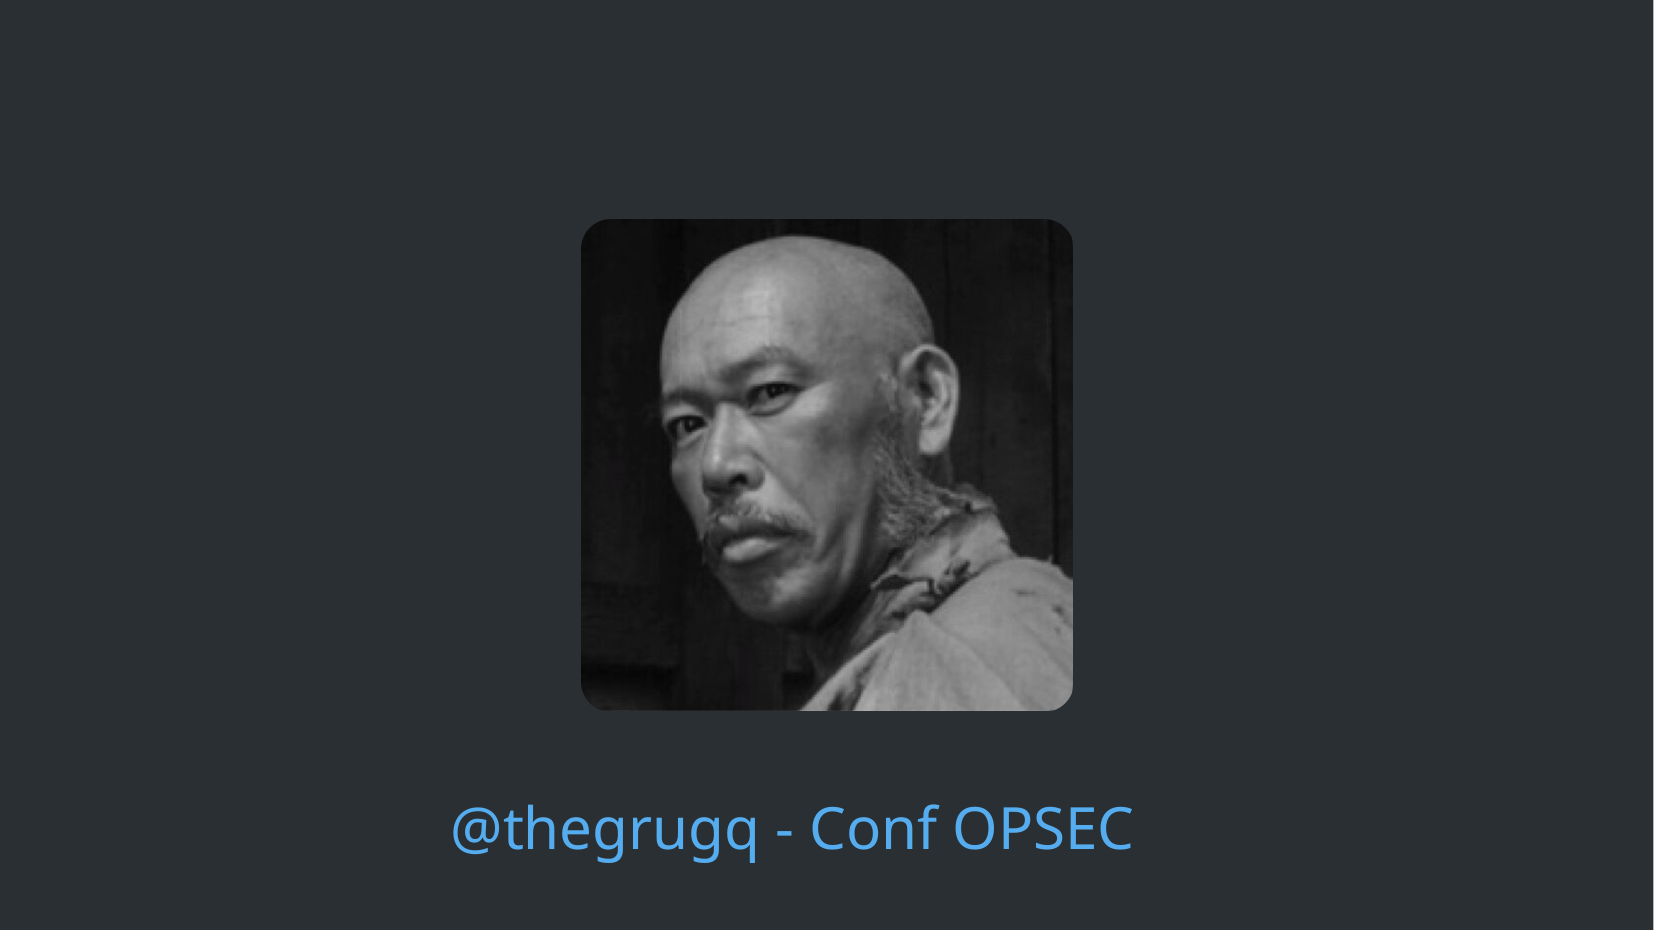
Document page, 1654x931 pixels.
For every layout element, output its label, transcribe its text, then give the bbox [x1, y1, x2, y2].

text_box @thegrugq - Conf OPSEC [436, 780, 1218, 854]
picture [581, 219, 1073, 711]
